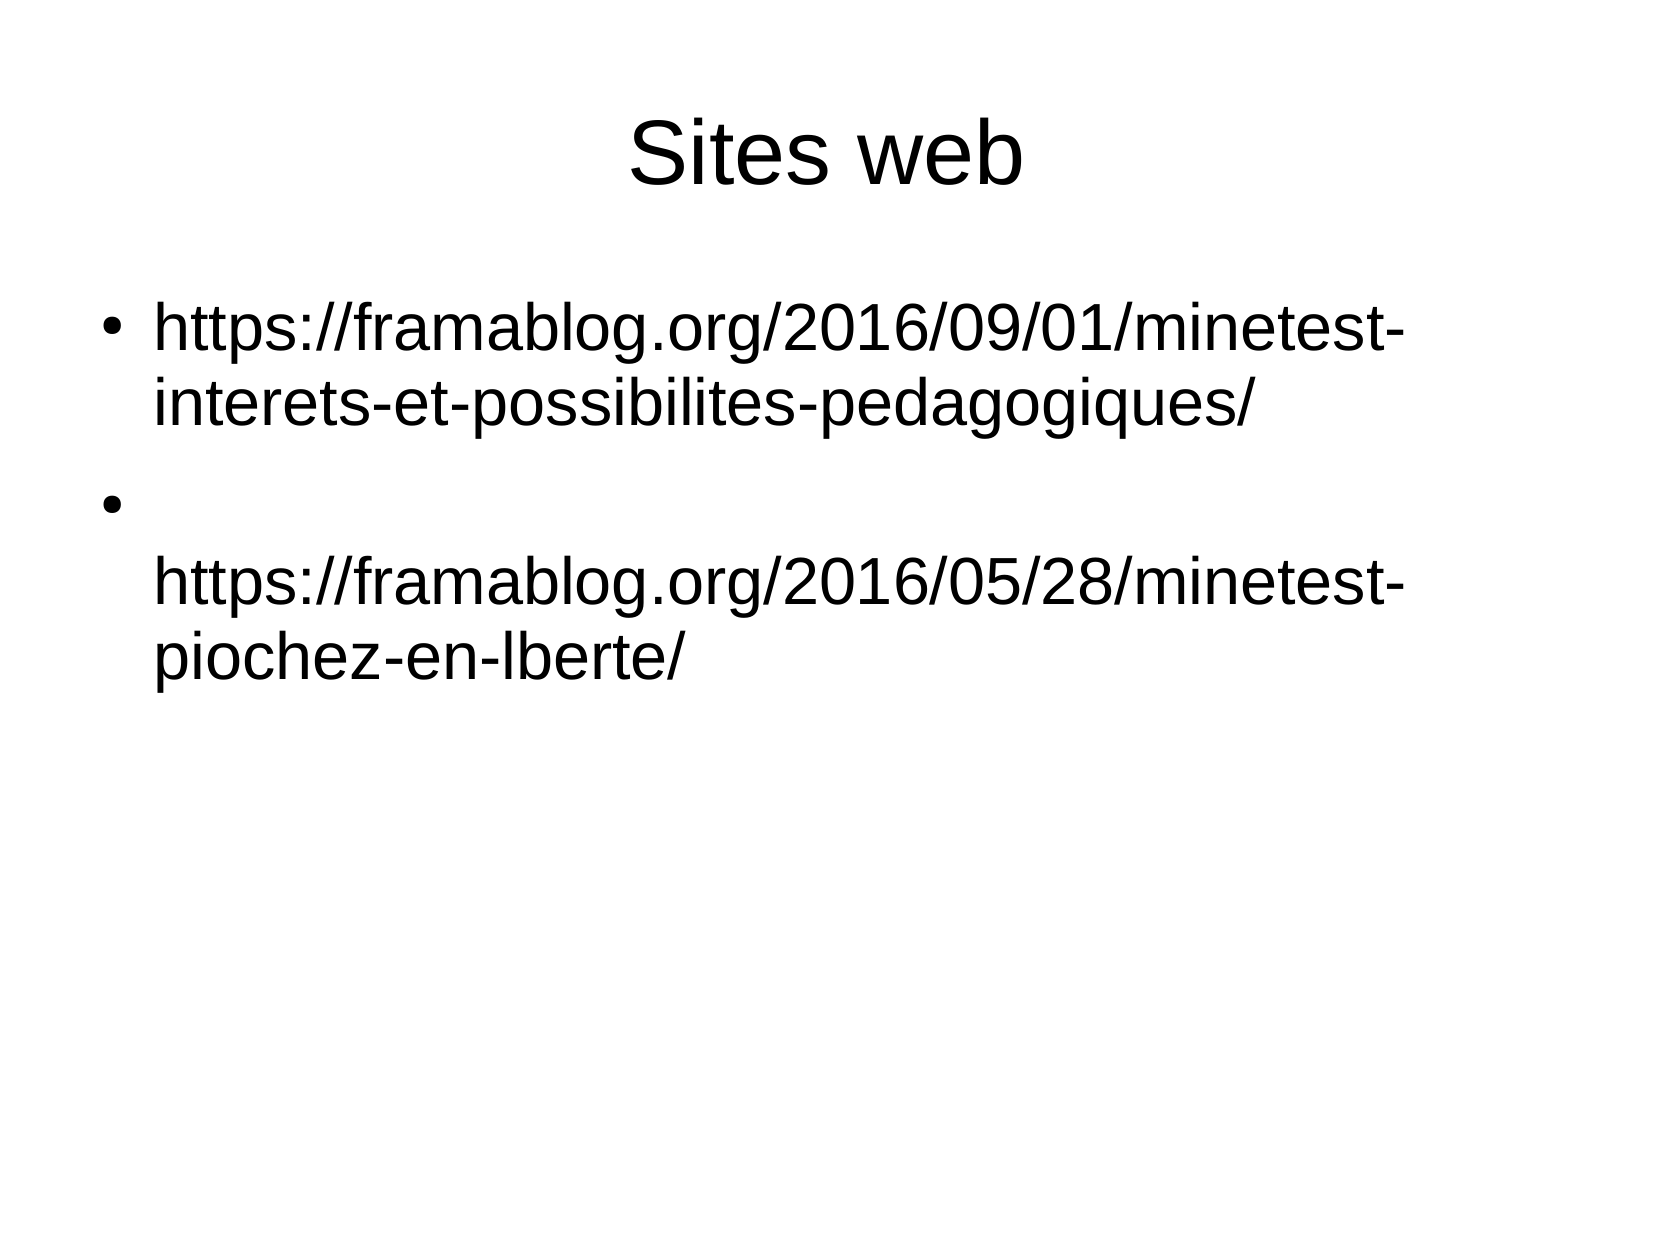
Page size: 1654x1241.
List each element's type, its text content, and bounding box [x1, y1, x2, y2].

title Sites web [82, 49, 1571, 257]
list https://framablog.org/2016/09/01/minetest-interets-et-possibilites-pedagogiques/ https://framablog.org/2016/05/28/minetest-piochez-en-lberte/ [82, 290, 1571, 1010]
